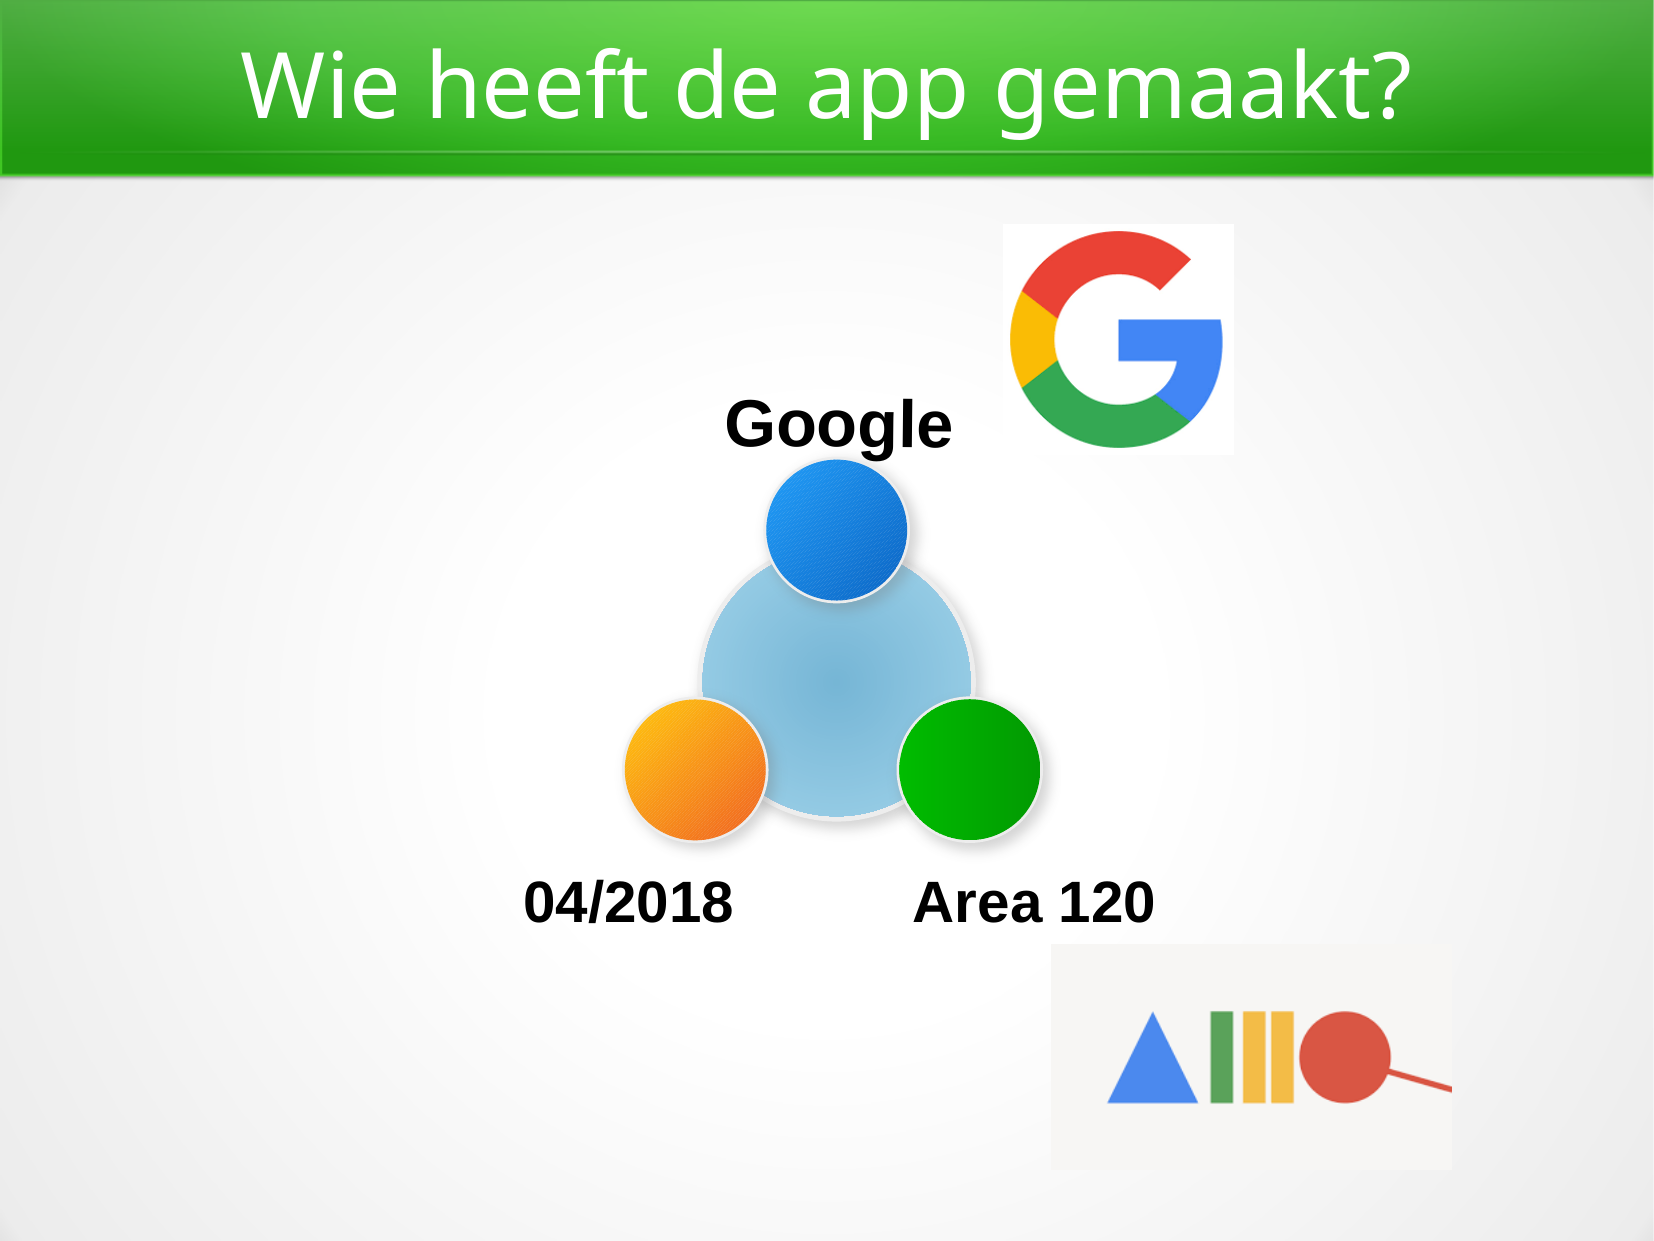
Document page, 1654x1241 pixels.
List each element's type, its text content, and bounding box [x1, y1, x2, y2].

picture [0, 0, 1654, 1241]
text_box Area 120 [898, 862, 1217, 957]
text_box 04/2018 [508, 862, 792, 945]
title Wie heeft de app gemaakt? [82, 11, 1571, 154]
text_box Google [708, 377, 991, 512]
